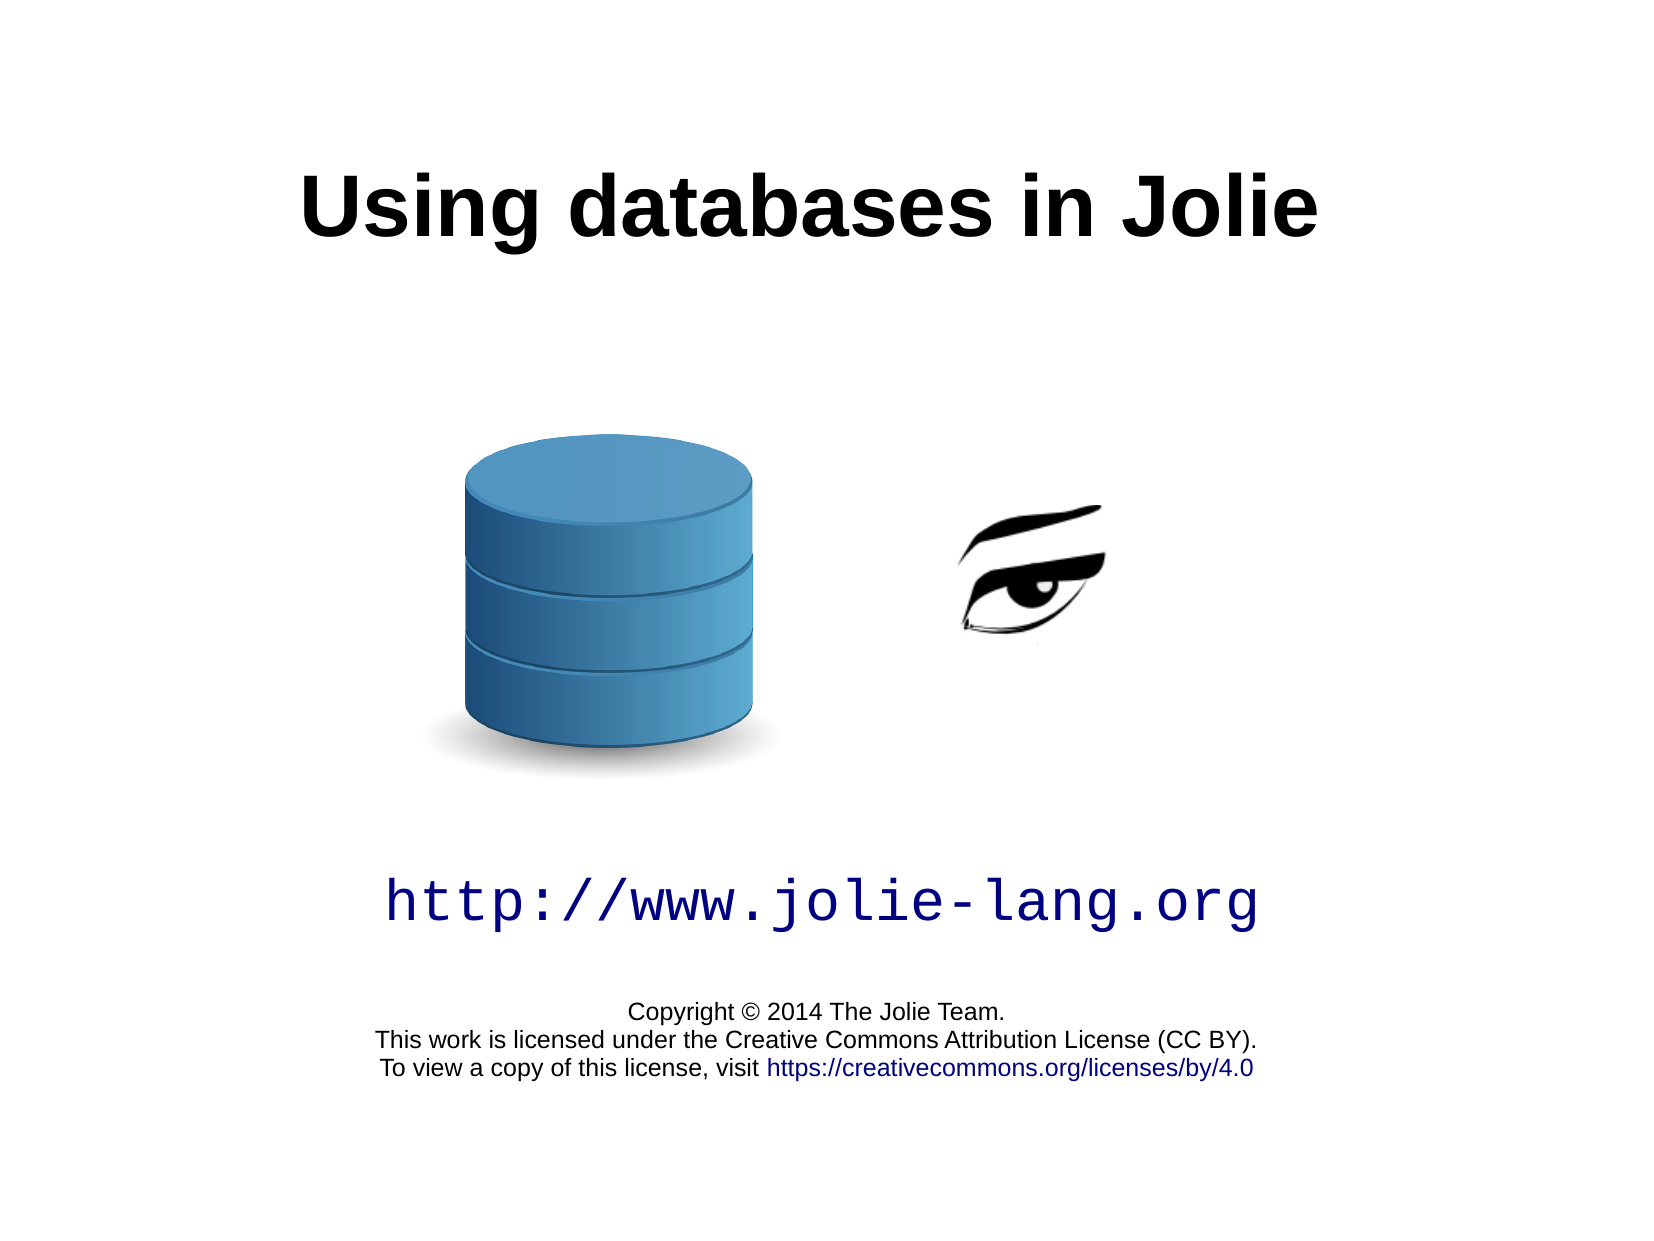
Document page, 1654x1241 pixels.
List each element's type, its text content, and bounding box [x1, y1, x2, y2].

text_box Copyright © 2014 The Jolie Team. This work is licensed under the Creative Commons Attribution License (CC BY). To view a copy of this license, visit https://creativecommons.org/licenses/by/4.0 [360, 990, 1276, 1090]
picture [420, 434, 782, 781]
text_box Using databases in Jolie [285, 150, 1337, 263]
text_box http://www.jolie-lang.org [370, 864, 1276, 946]
picture [958, 505, 1111, 646]
